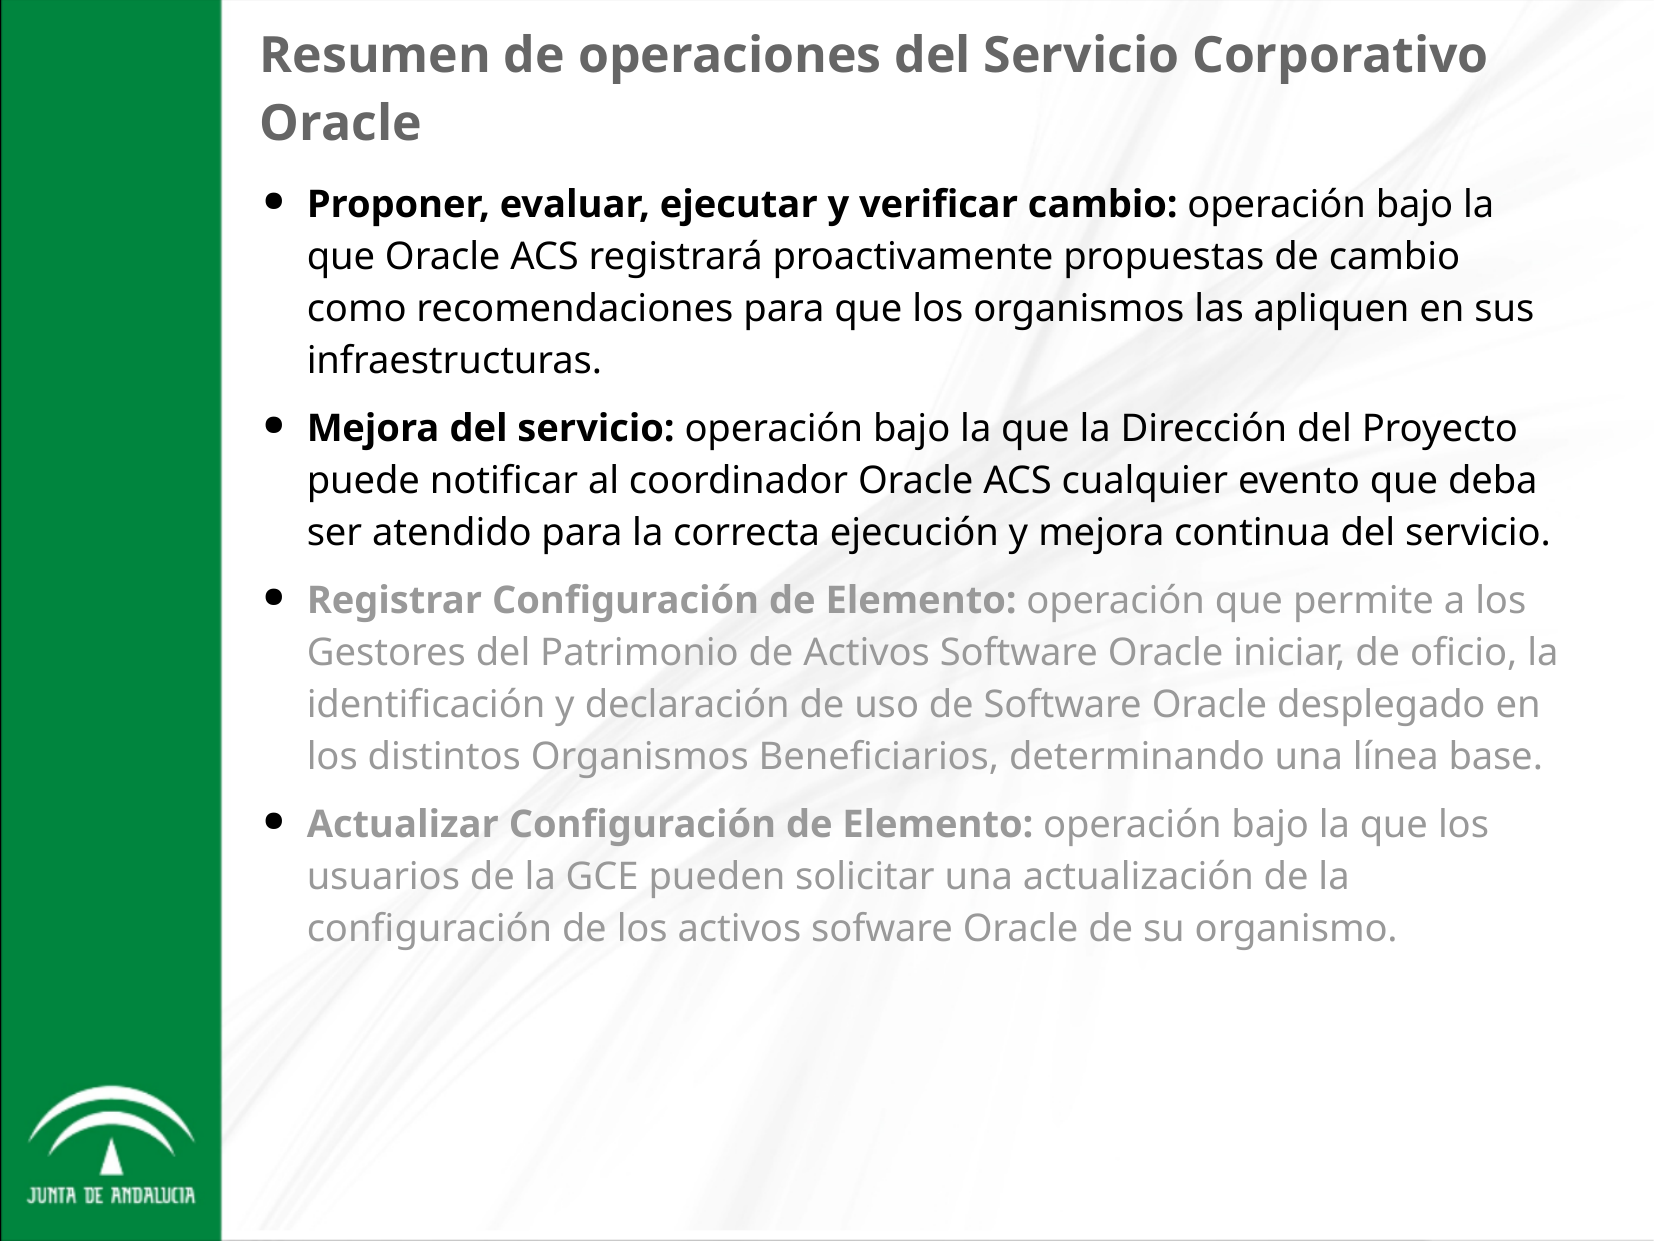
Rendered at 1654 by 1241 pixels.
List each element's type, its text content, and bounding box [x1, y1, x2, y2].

list Proponer, evaluar, ejecutar y verificar cambio: operación bajo la que Oracle ACS registrará proactivamente propuestas de cambio como recomendaciones para que los organismos las apliquen en sus infraestructuras. Mejora del servicio: operación bajo la que la Dirección del Proyecto puede notificar al coordinador Oracle ACS cualquier evento que deba ser atendido para la correcta ejecución y mejora continua del servicio. Registrar Configuración de Elemento: operación que permite a los Gestores del Patrimonio de Activos Software Oracle iniciar, de oficio, la identificación y declaración de uso de Software Oracle desplegado en los distintos Organismos Beneficiarios, determinando una línea base. Actualizar Configuración de Elemento: operación bajo la que los usuarios de la GCE pueden solicitar una actualización de la configuración de los activos sofware Oracle de su organismo. [248, 177, 1565, 996]
title Resumen de operaciones del Servicio Corporativo Oracle [259, 45, 1577, 129]
picture [0, 0, 1654, 1241]
